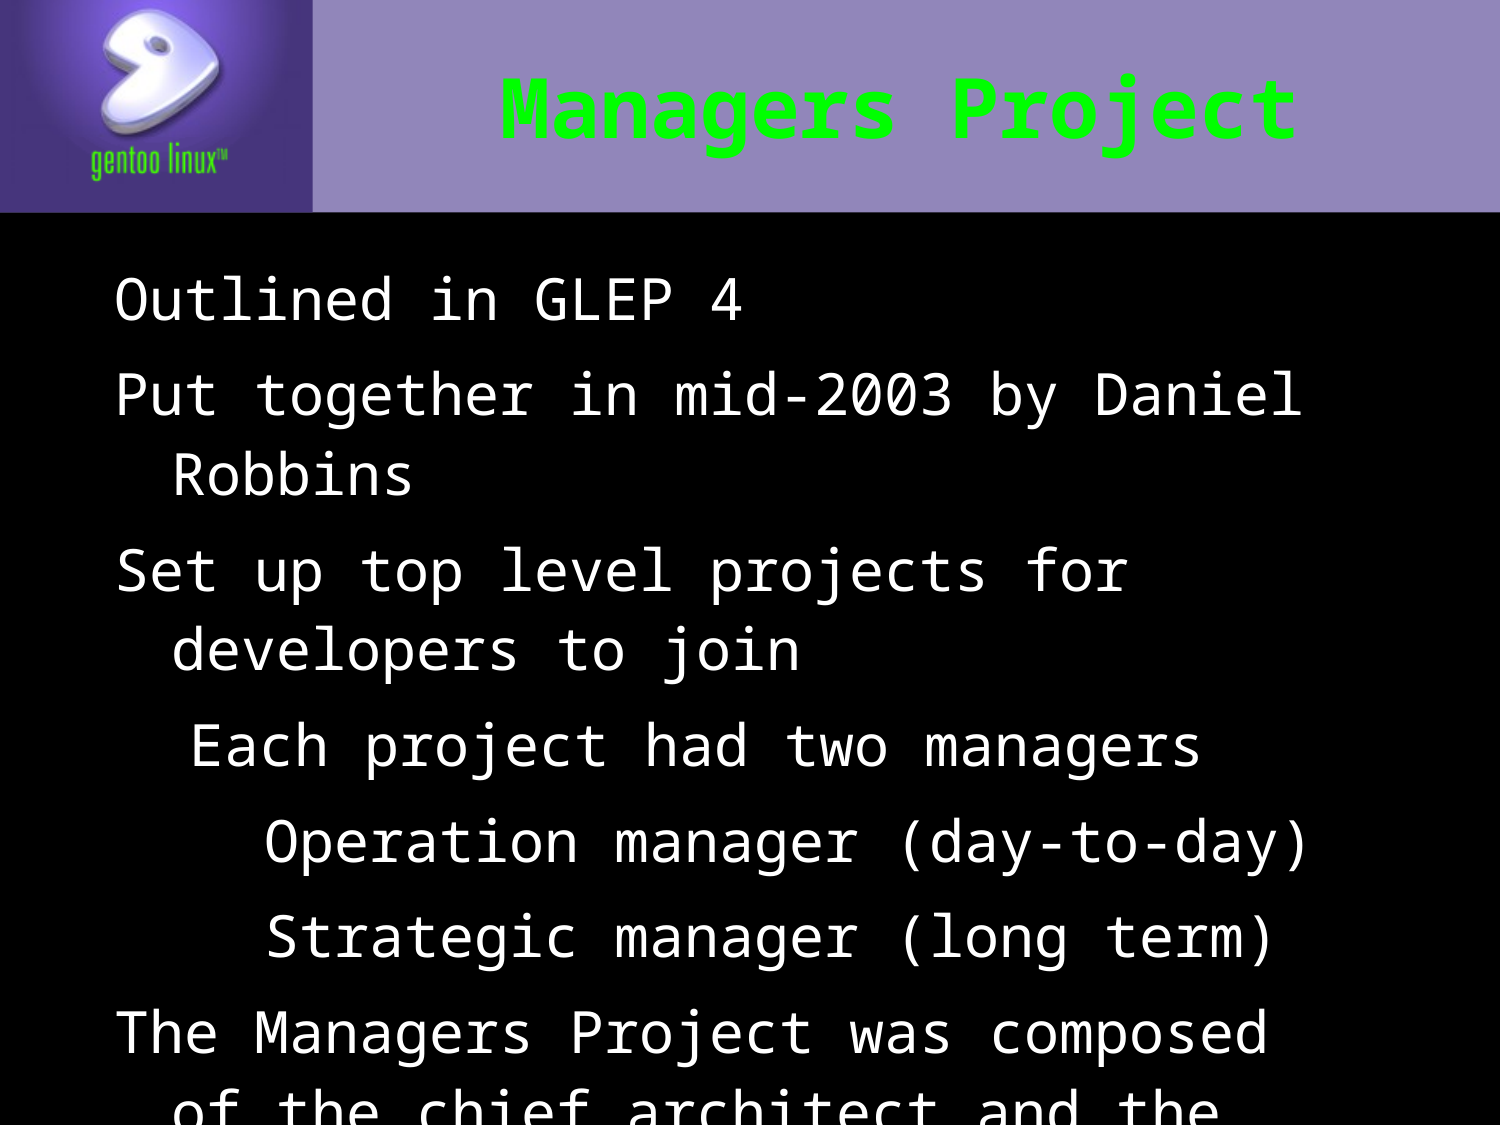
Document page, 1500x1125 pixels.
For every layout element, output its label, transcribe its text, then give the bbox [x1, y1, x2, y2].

title Managers Project [324, 12, 1476, 201]
list Outlined in GLEP 4 Put together in mid-2003 by Daniel Robbins Set up top level projects for developers to join Each project had two managers Operation manager (day-to-day) Strategic manager (long term) The Managers Project was composed of the chief architect and the top-Level managers Started off well, but soon lost their steam [99, 249, 1388, 1101]
picture [0, 0, 302, 184]
